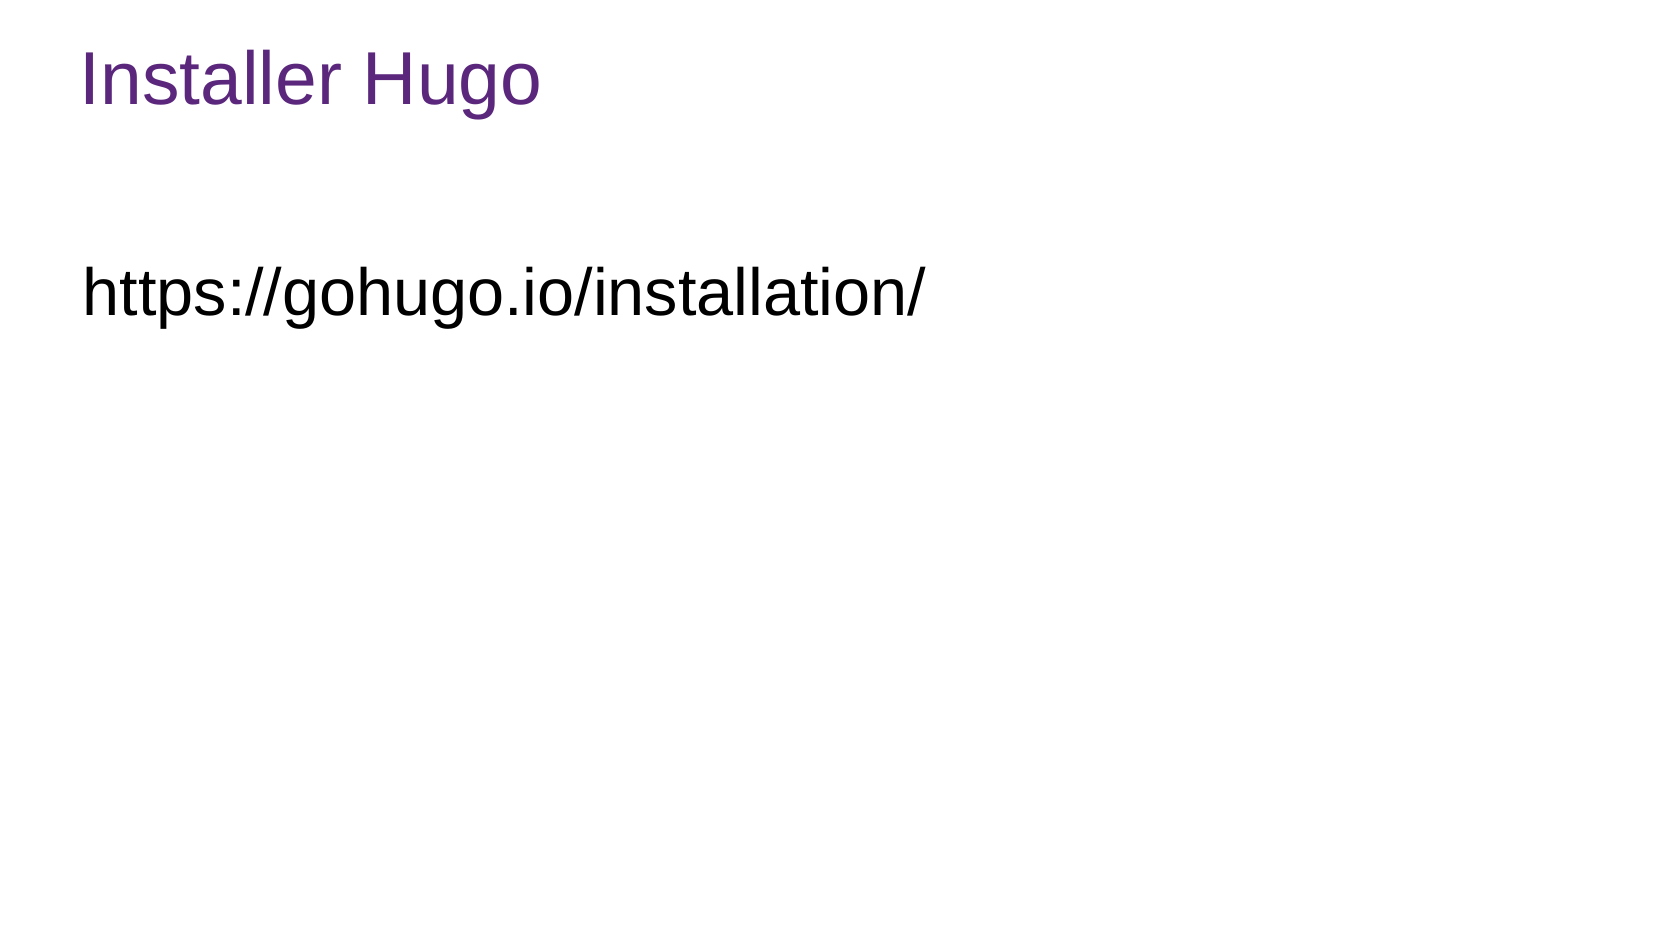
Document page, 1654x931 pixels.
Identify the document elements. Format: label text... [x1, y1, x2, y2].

text_box https://gohugo.io/installation/ [82, 217, 1571, 758]
title Installer Hugo [79, 36, 1557, 148]
